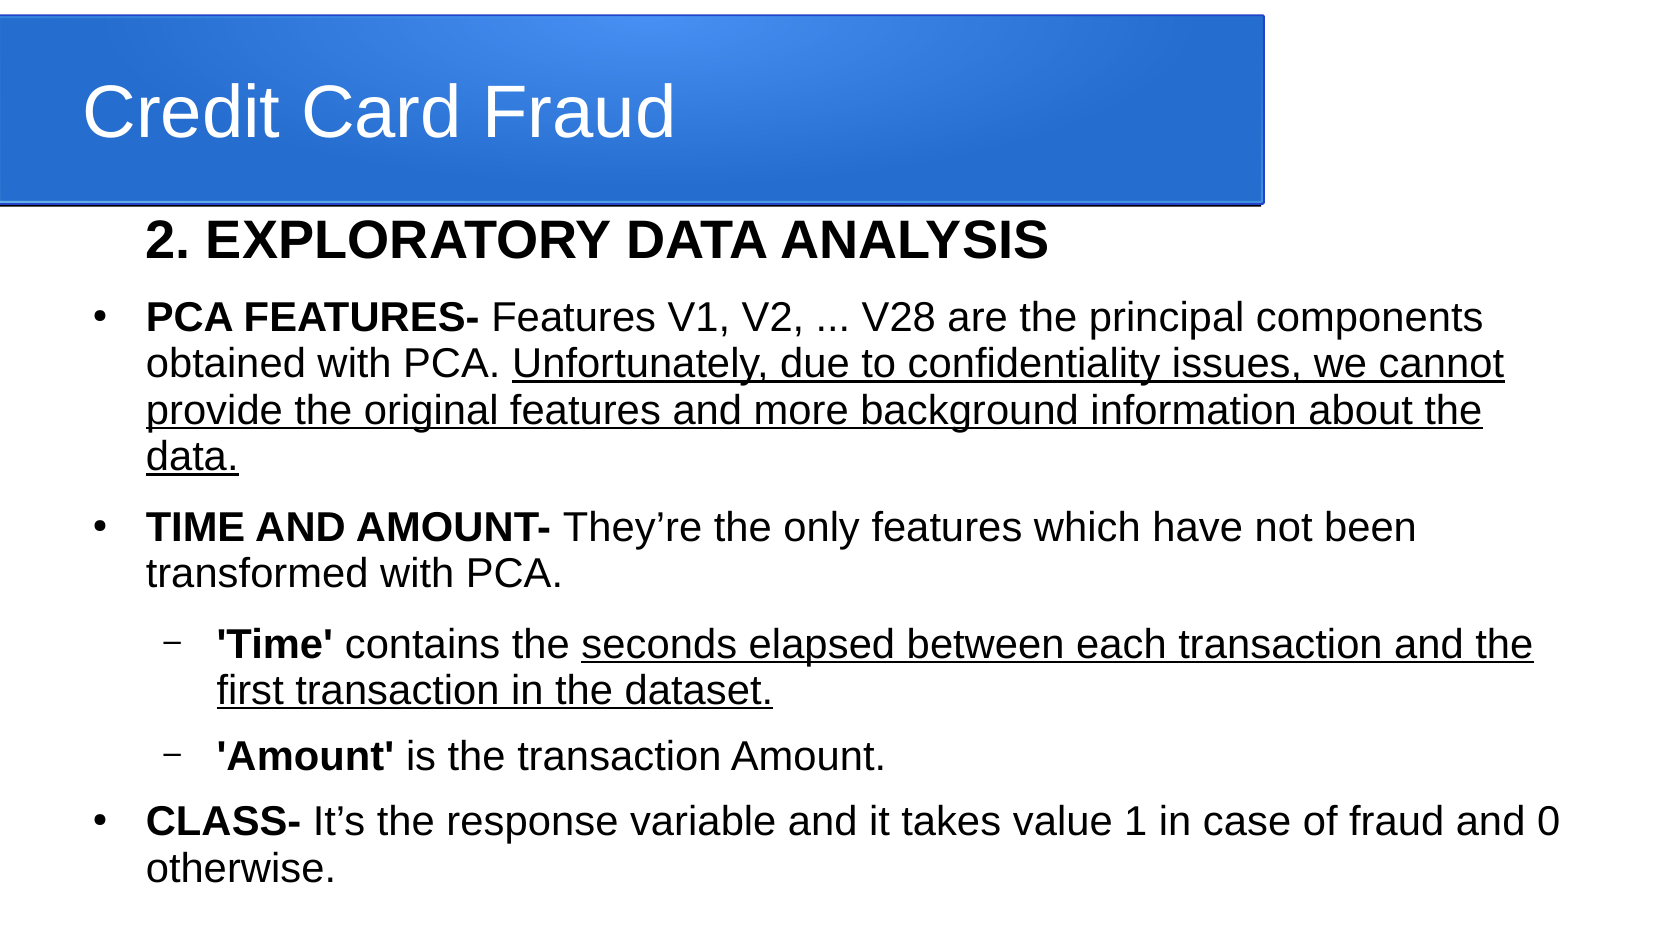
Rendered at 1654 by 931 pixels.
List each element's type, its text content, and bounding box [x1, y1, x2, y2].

title Credit Card Fraud [82, 35, 1235, 189]
list 2. EXPLORATORY DATA ANALYSIS PCA FEATURES- Features V1, V2, ... V28 are the principal components obtained with PCA. Unfortunately, due to confidentiality issues, we cannot provide the original features and more background information about the data. TIME AND AMOUNT- They’re the only features which have not been transformed with PCA. 'Time' contains the seconds elapsed between each transaction and the first transaction in the dataset. 'Amount' is the transaction Amount. CLASS- It’s the response variable and it takes value 1 in case of fraud and 0 otherwise. [75, 209, 1564, 916]
